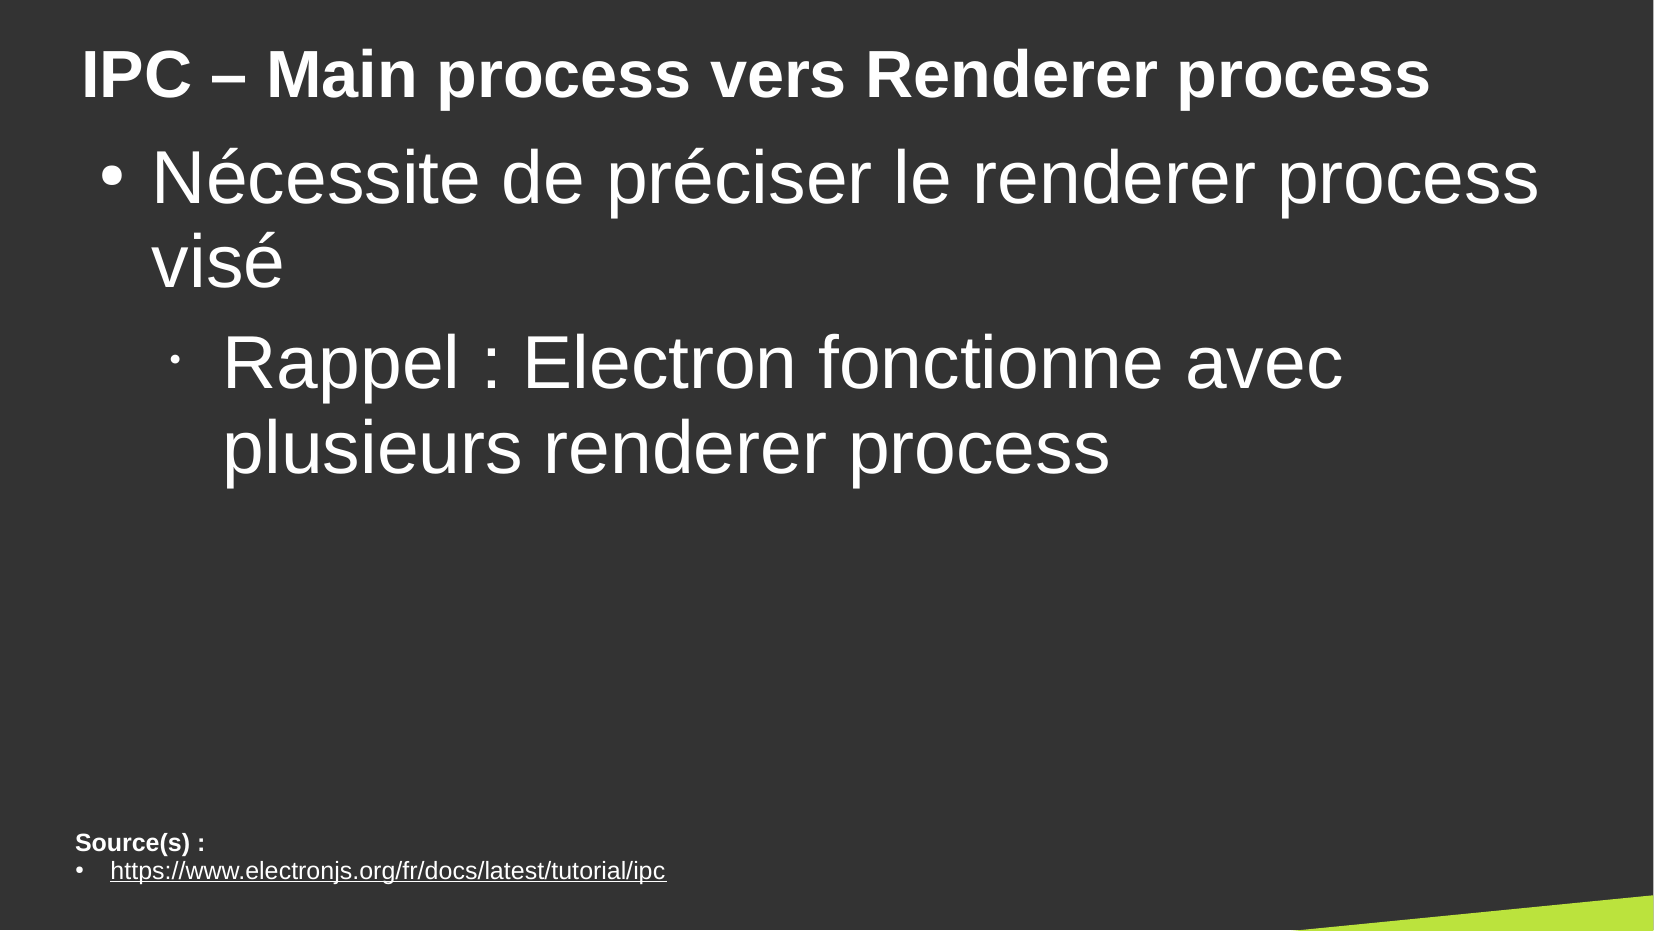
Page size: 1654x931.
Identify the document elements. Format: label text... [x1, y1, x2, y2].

text_box [1290, 895, 1654, 931]
list Nécessite de préciser le renderer process visé Rappel : Electron fonctionne avec plusieurs renderer process [80, 135, 1619, 721]
text_box Source(s) : https://www.electronjs.org/fr/docs/latest/tutorial/ipc [60, 821, 1546, 931]
title IPC – Main process vers Renderer process [81, 37, 1570, 112]
